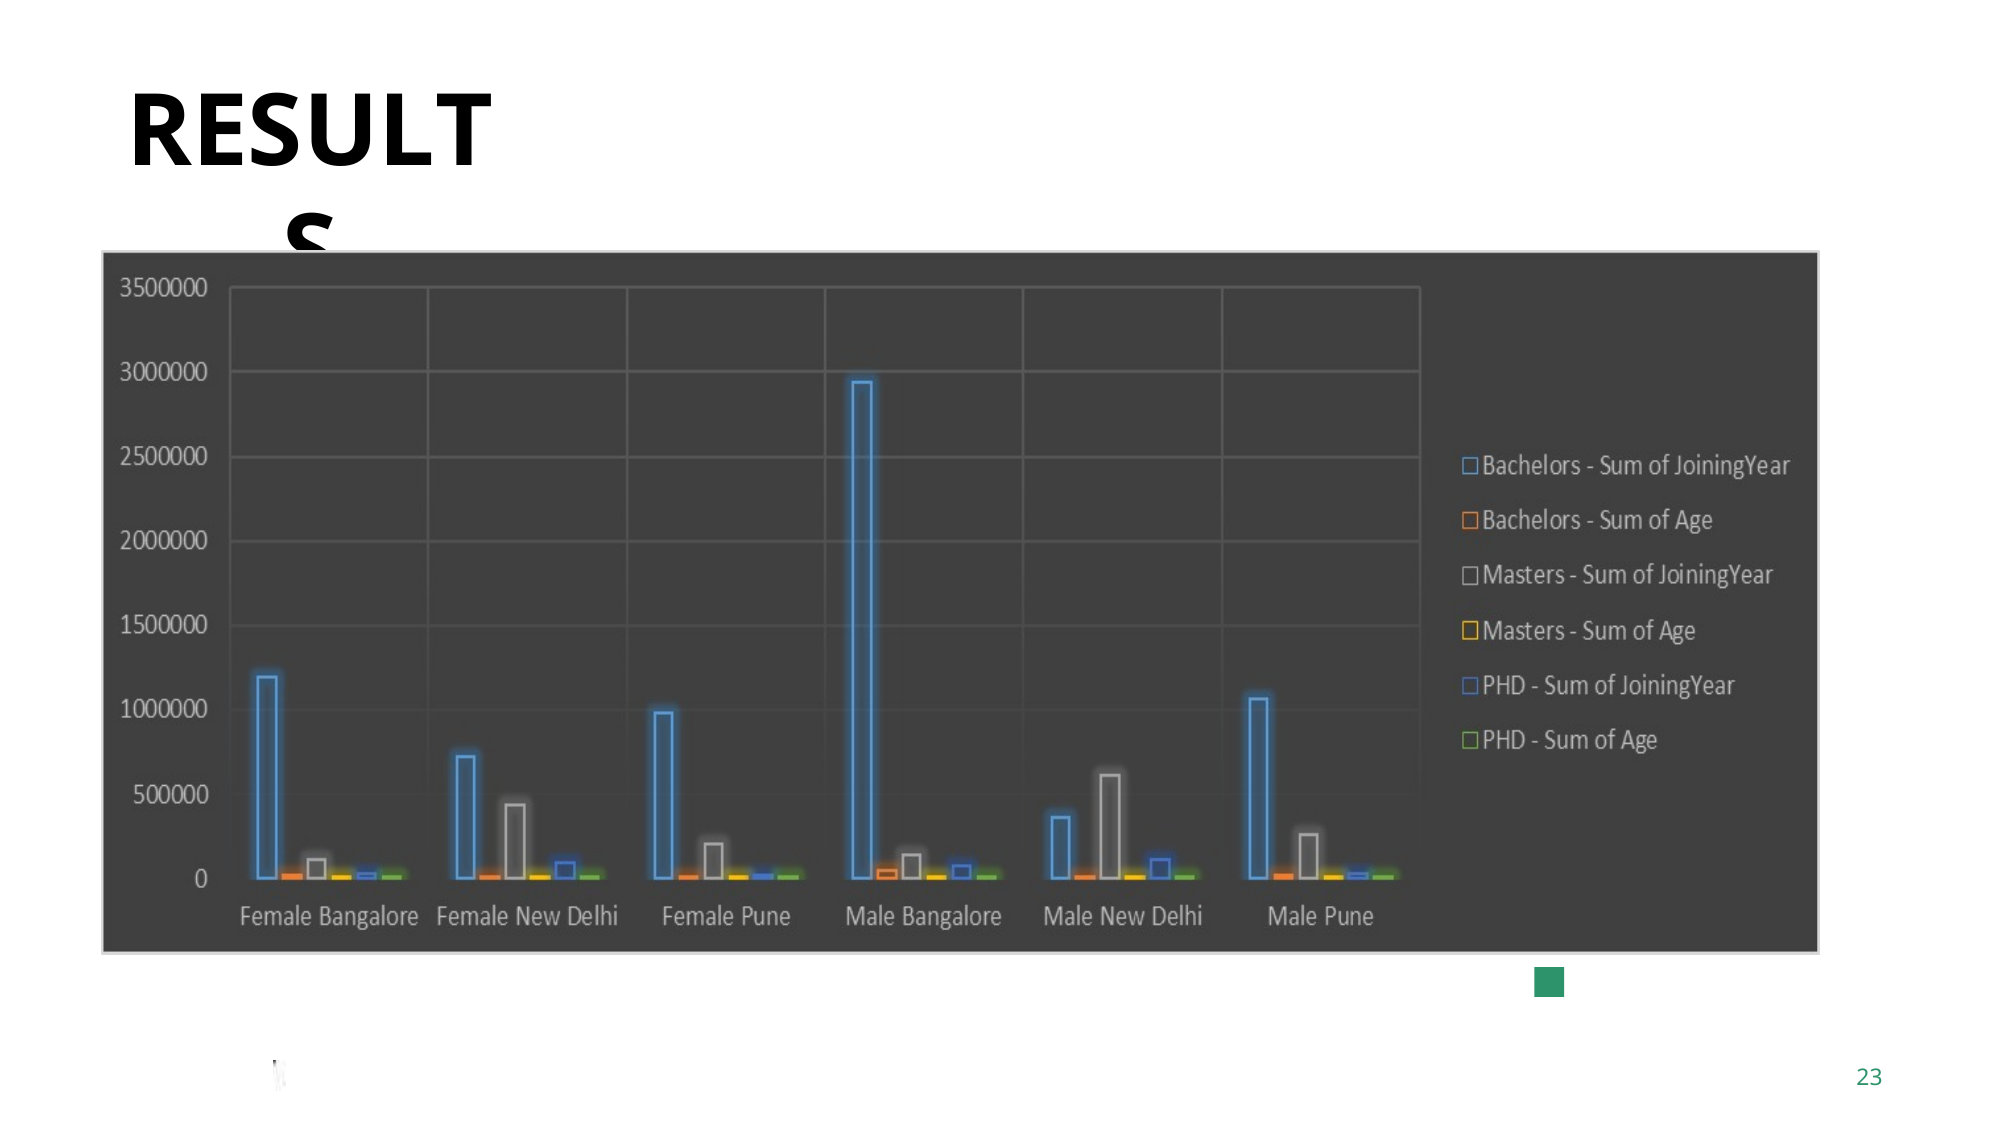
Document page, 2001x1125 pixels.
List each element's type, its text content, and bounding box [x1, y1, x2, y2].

picture [273, 1060, 286, 1091]
title RESULTS [123, 63, 524, 188]
text_box 23 [1849, 1061, 1888, 1094]
picture [101, 250, 1820, 955]
text_box [1534, 967, 1565, 997]
